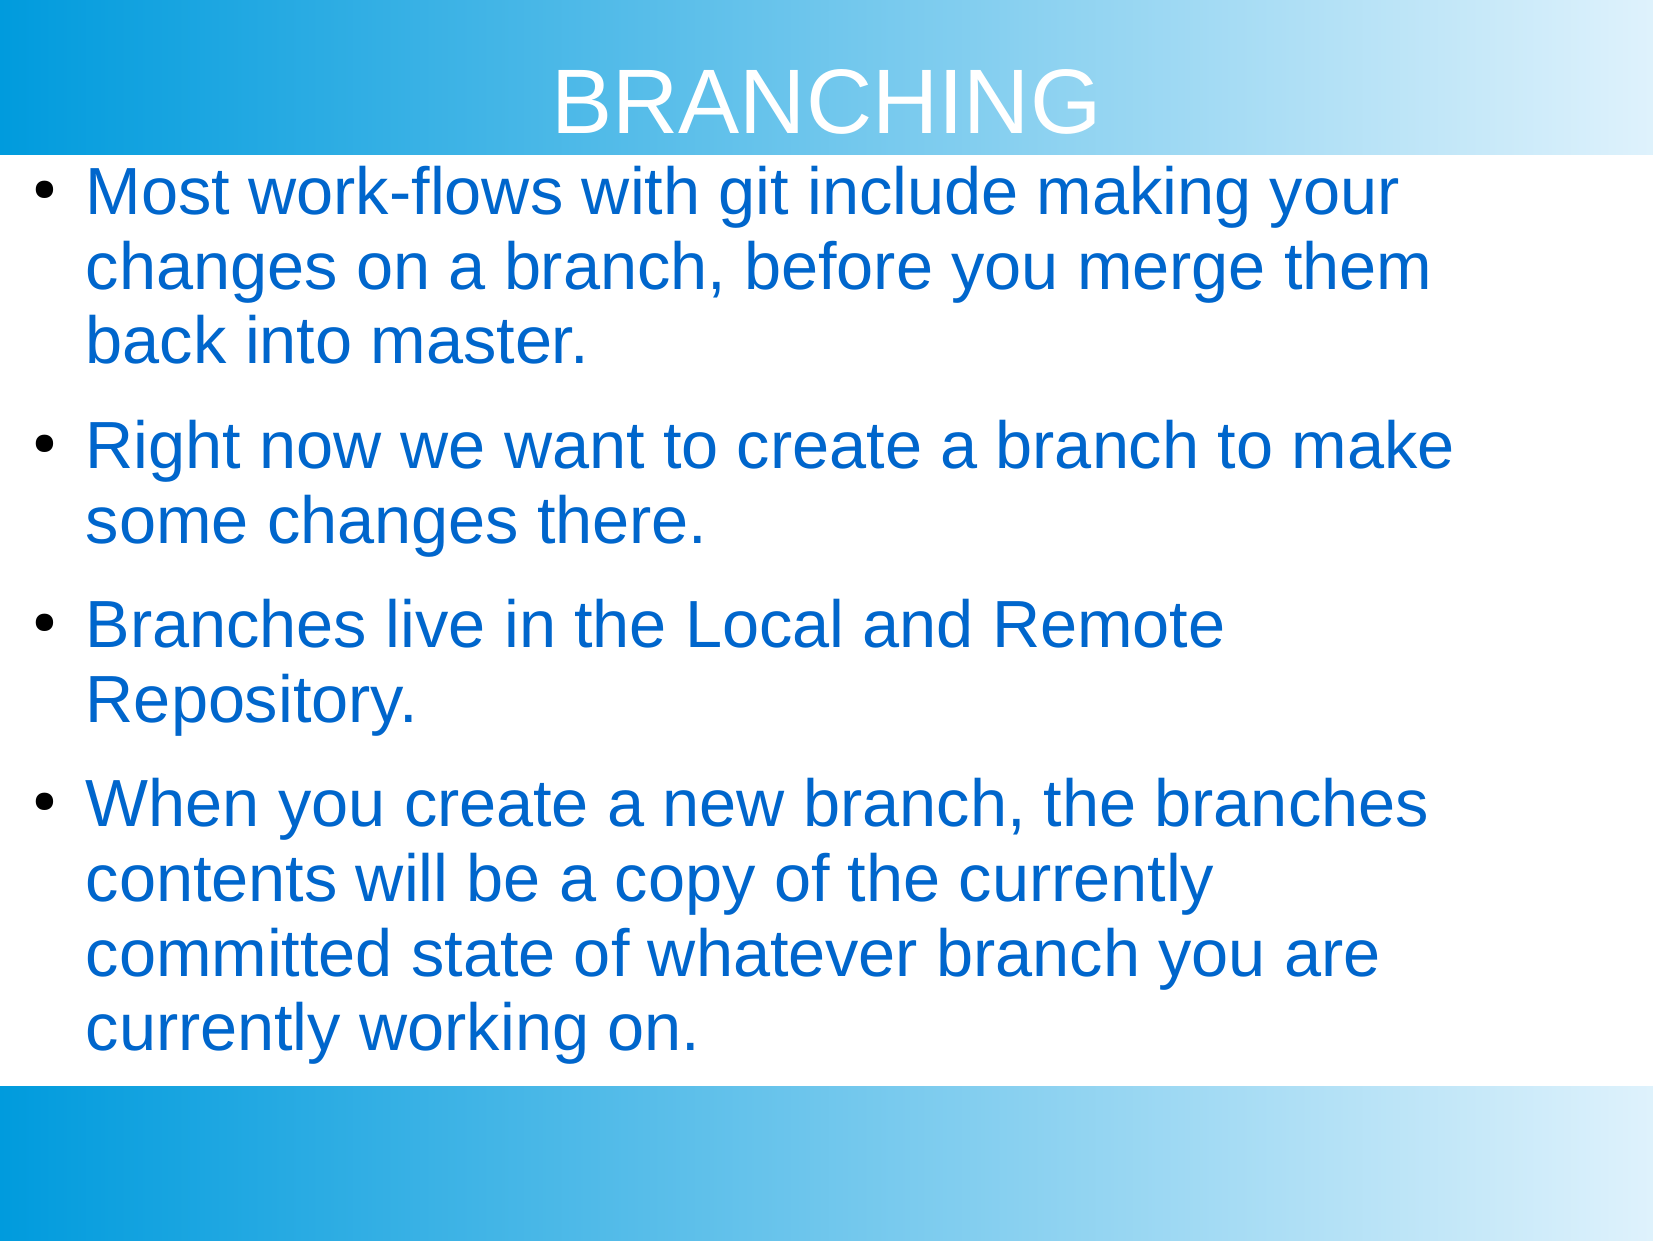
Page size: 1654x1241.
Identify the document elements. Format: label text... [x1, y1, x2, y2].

title BRANCHING [82, 49, 1571, 155]
list Most work-flows with git include making your changes on a branch, before you merge them back into master. Right now we want to create a branch to make some changes there. Branches live in the Local and Remote Repository. When you create a new branch, the branches contents will be a copy of the currently committed state of whatever branch you are currently working on. [15, 154, 1504, 1096]
